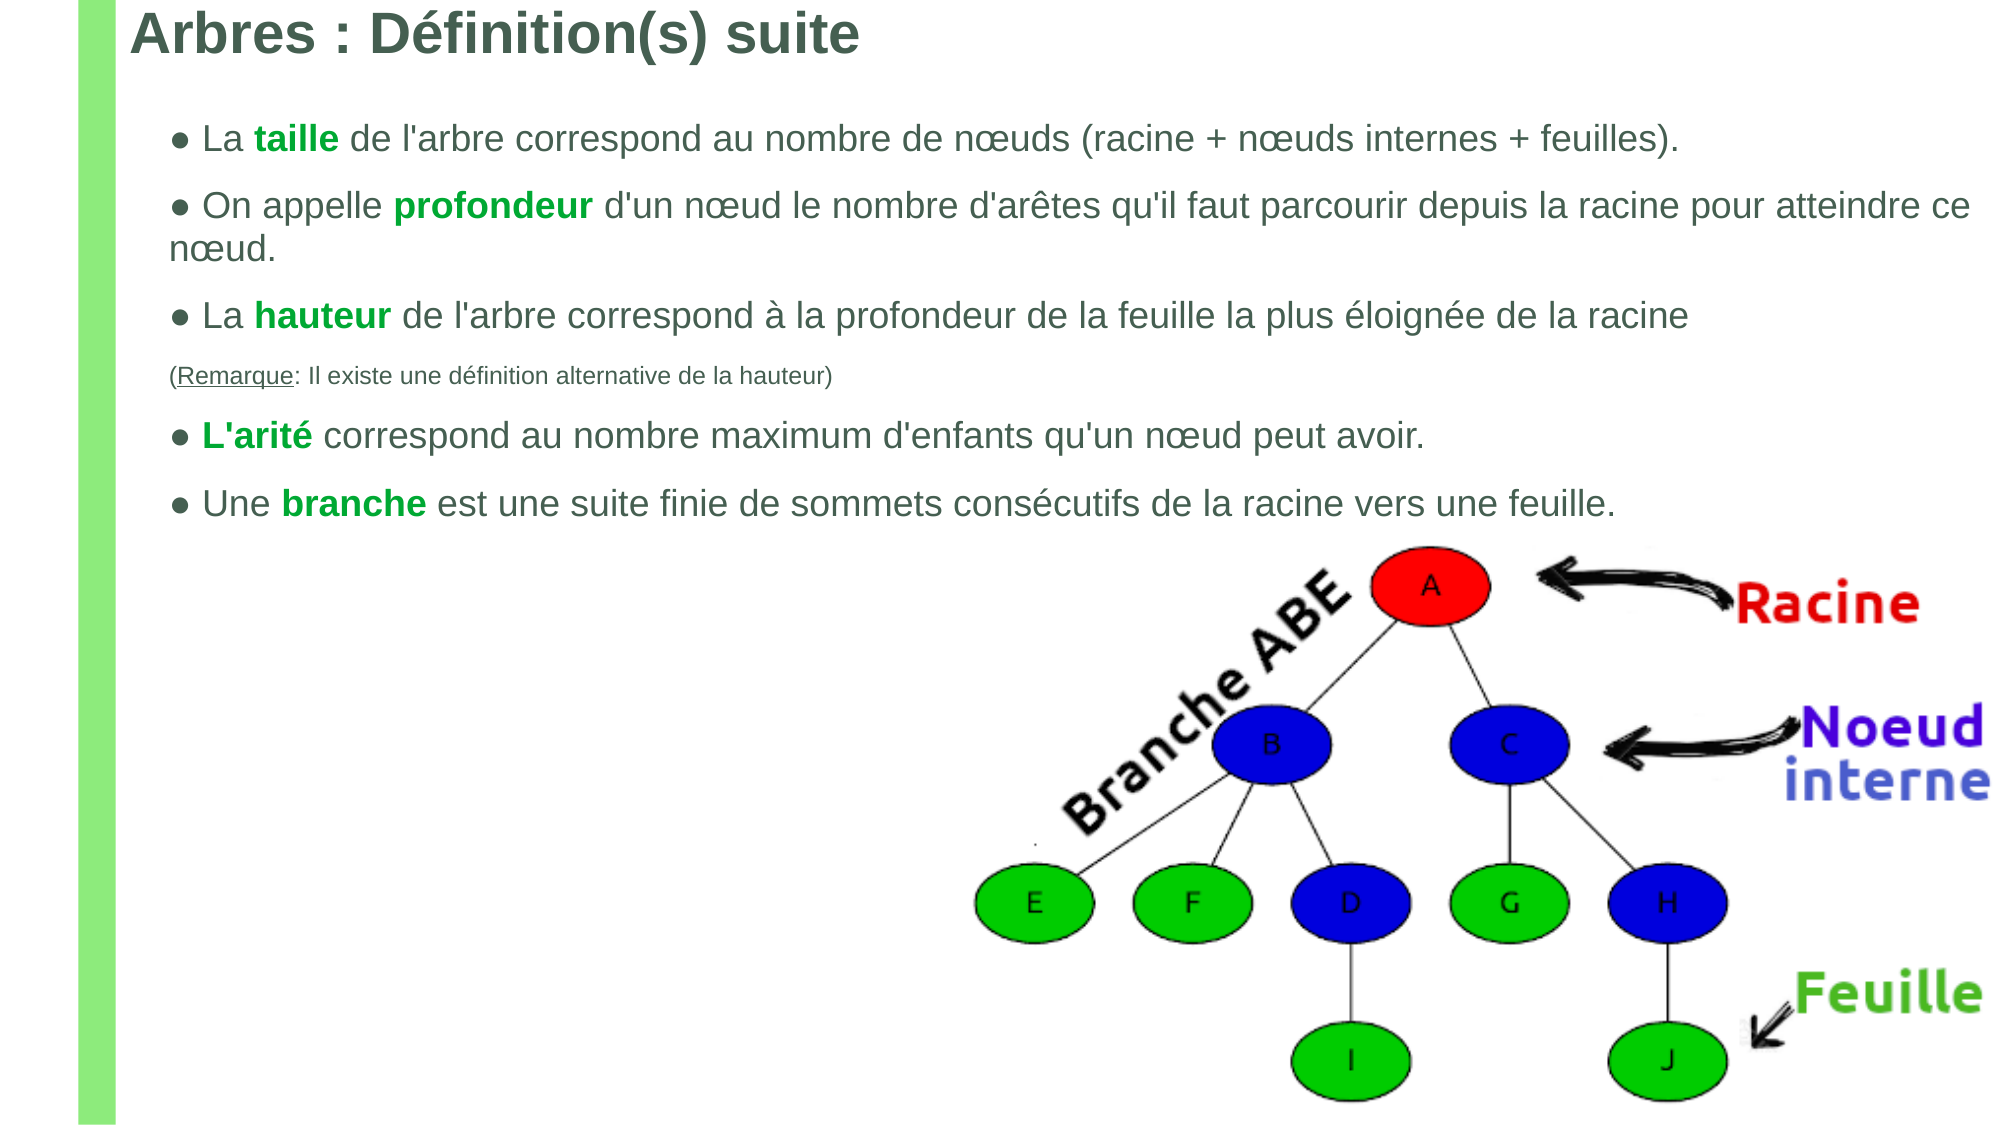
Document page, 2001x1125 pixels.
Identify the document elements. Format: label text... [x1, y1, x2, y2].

text_box Arbres : Définition(s) suite [114, 0, 2000, 106]
text_box ● La taille de l'arbre correspond au nombre de nœuds (racine + nœuds internes + feuilles). ● On appelle profondeur d'un nœud le nombre d'arêtes qu'il faut parcourir depuis la racine pour atteindre ce nœud. ● La hauteur de l'arbre correspond à la profondeur de la feuille la plus éloignée de la racine (Remarque: Il existe une définition alternative de la hauteur) ● L'arité correspond au nombre maximum d'enfants qu'un nœud peut avoir. ● Une branche est une suite finie de sommets consécutifs de la racine vers une feuille. [154, 110, 2000, 1111]
picture [962, 531, 2000, 1123]
